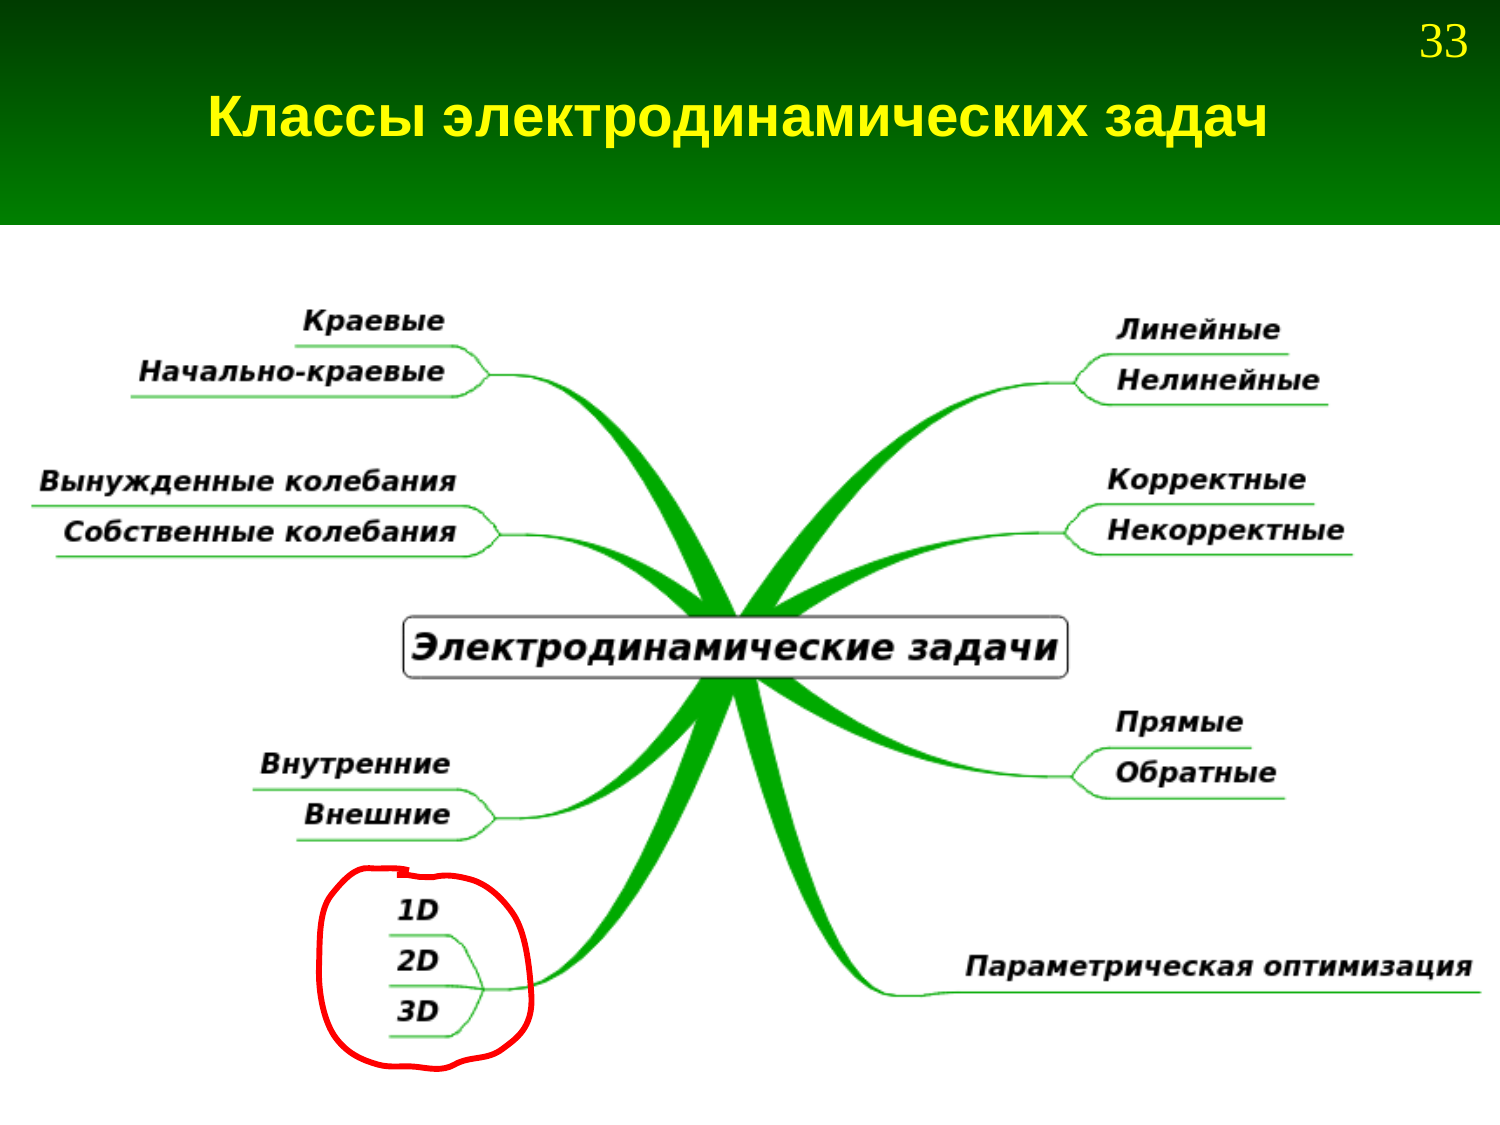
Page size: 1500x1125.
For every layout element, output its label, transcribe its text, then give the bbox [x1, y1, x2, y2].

title Классы электродинамических задач [88, 18, 1389, 207]
picture [23, 289, 1489, 1046]
picture [322, 872, 528, 1046]
